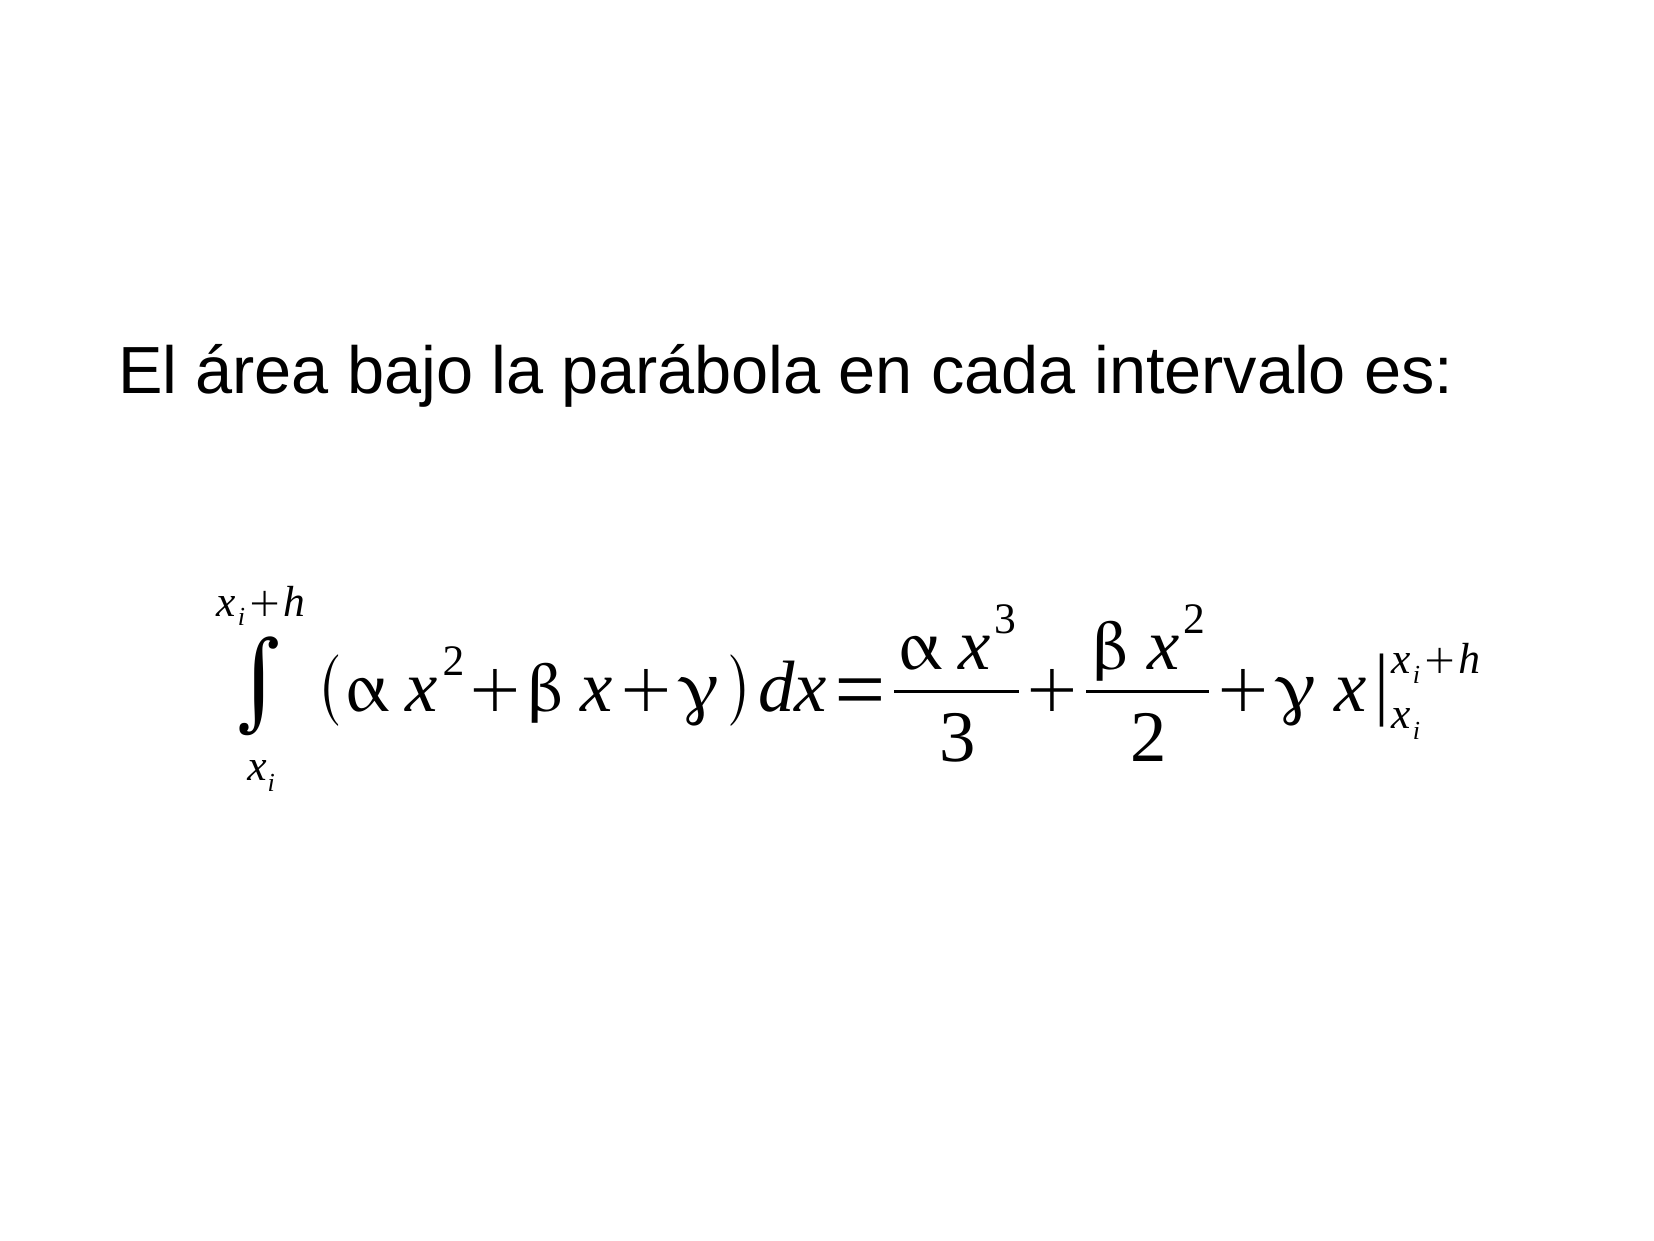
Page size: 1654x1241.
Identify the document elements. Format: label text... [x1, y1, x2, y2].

subtitle El área bajo la parábola en cada intervalo es: [82, 297, 1571, 443]
chart [206, 577, 1487, 798]
